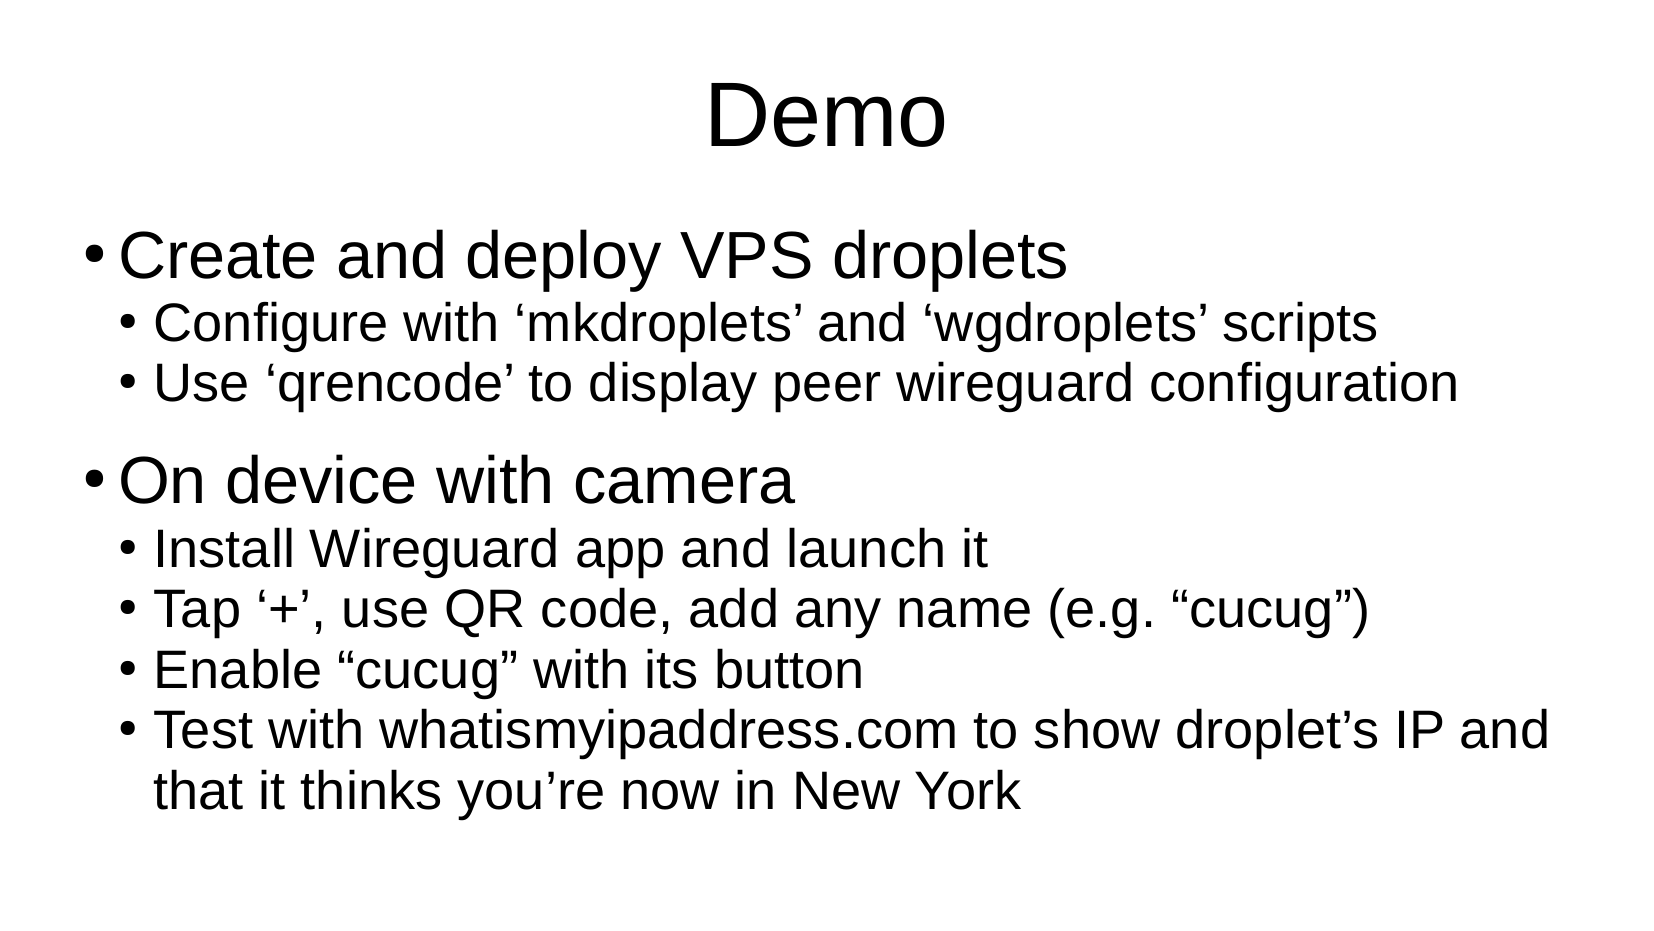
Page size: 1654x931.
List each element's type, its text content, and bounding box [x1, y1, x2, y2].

subtitle Create and deploy VPS droplets Configure with ‘mkdroplets’ and ‘wgdroplets’ scripts Use ‘qrencode’ to display peer wireguard configuration On device with camera Install Wireguard app and launch it Tap ‘+’, use QR code, add any name (e.g. “cucug”) Enable “cucug” with its button Test with whatismyipaddress.com to show droplet’s IP and that it thinks you’re now in New York [82, 217, 1571, 821]
title Demo [82, 37, 1571, 193]
